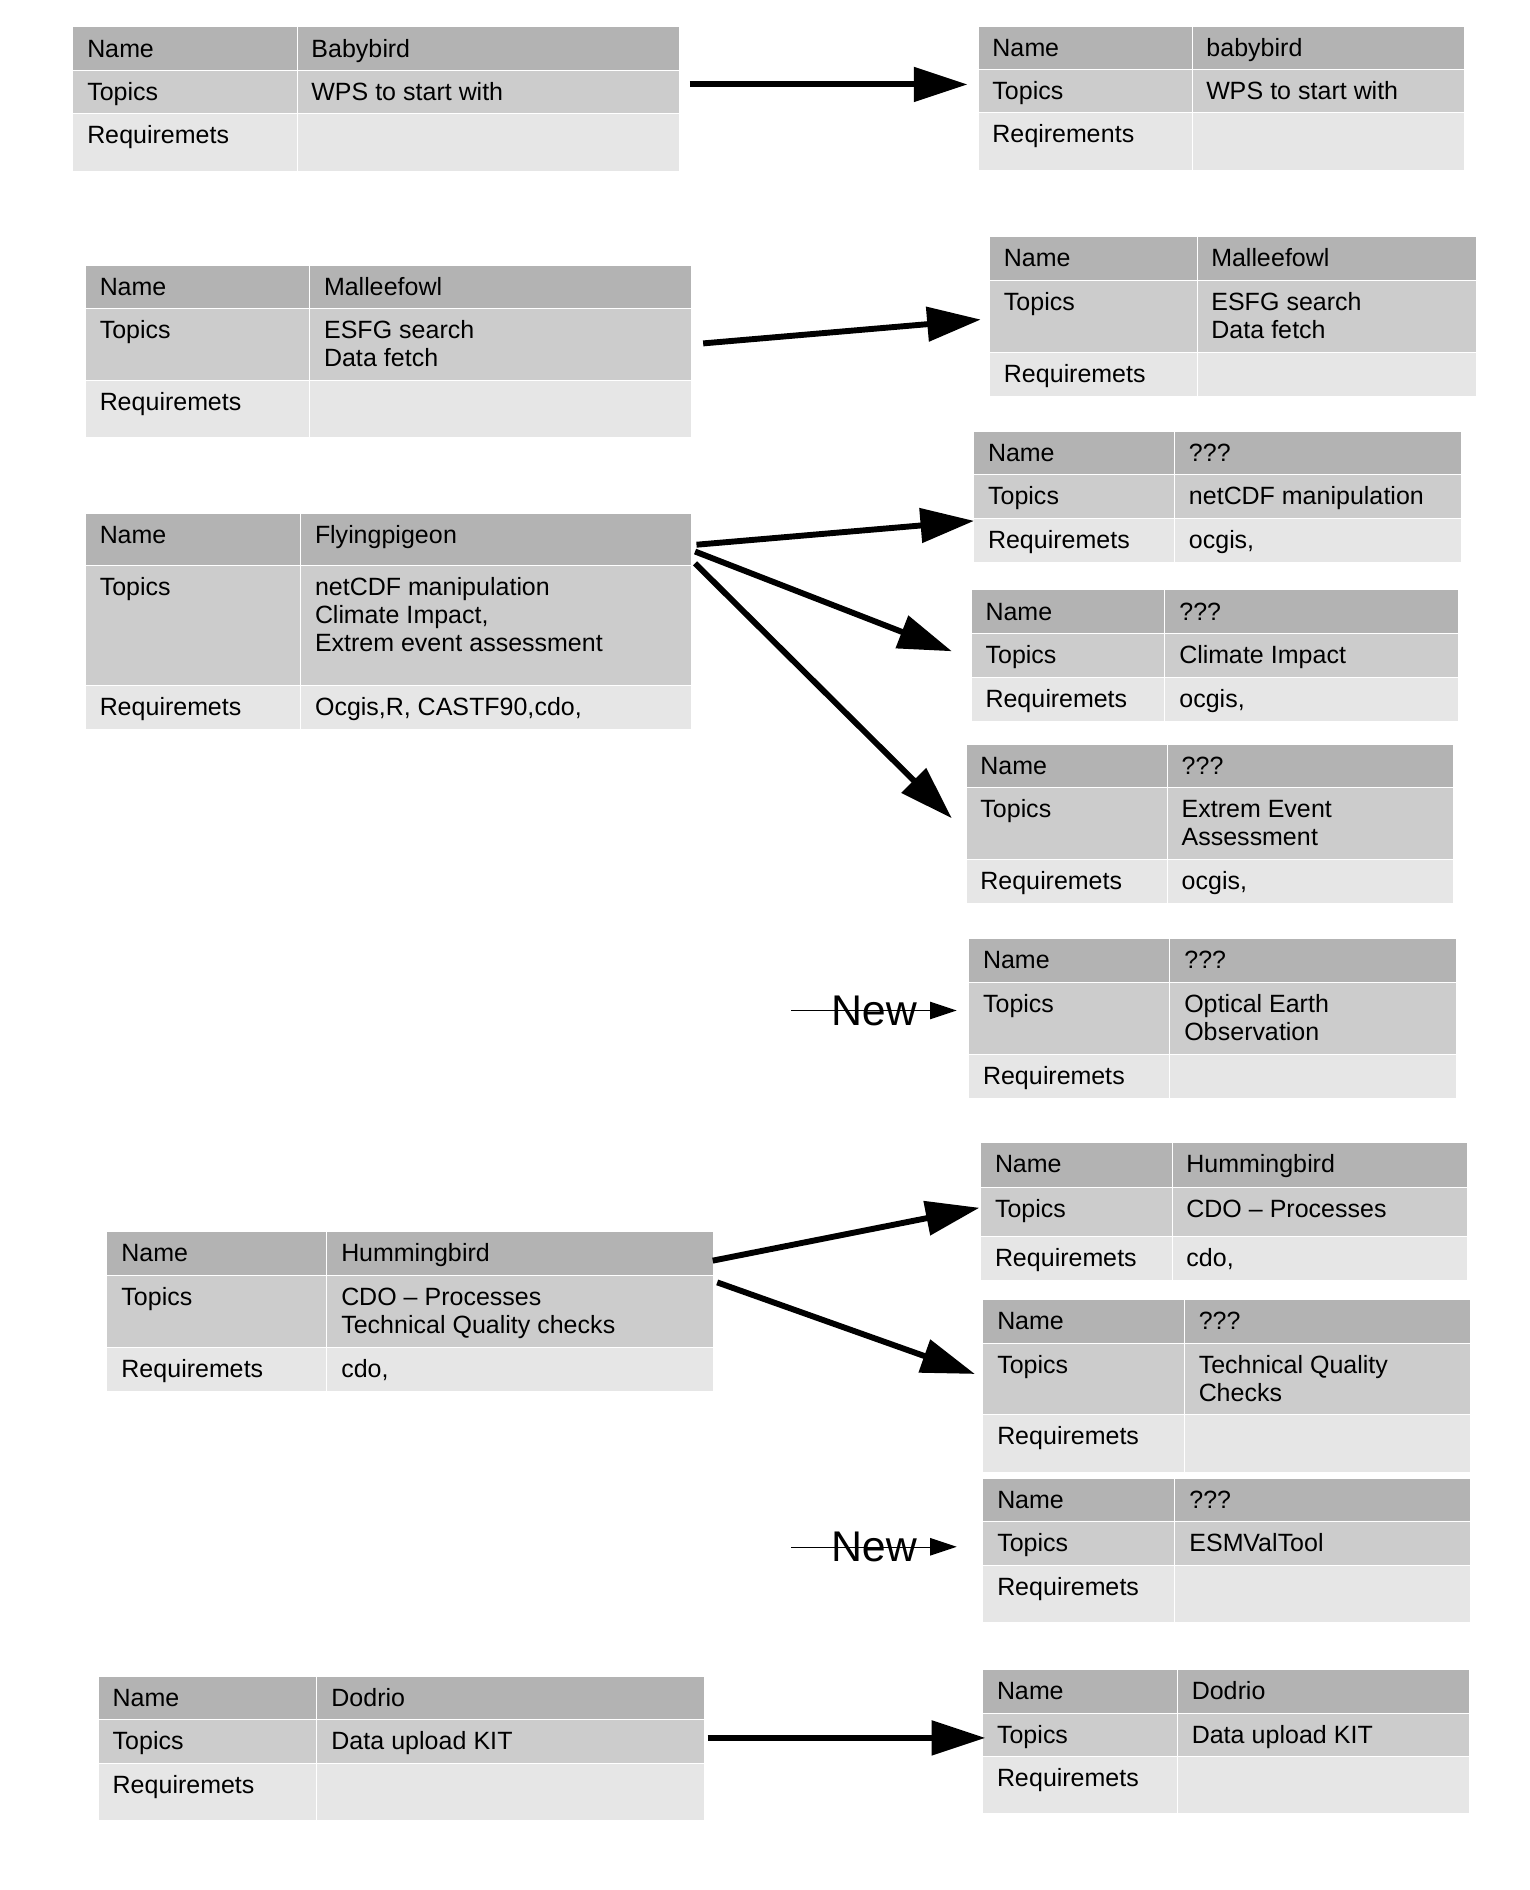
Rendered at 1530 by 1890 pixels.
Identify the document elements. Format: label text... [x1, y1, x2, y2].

table_cell WPS to start with [298, 71, 679, 113]
table_cell Topics [979, 70, 1192, 112]
table_cell Topics [983, 1522, 1174, 1565]
table_cell [1178, 1757, 1469, 1813]
table_cell Requiremets [983, 1566, 1174, 1622]
table_header Name [86, 514, 300, 565]
table_header babybird [1193, 27, 1464, 69]
table_cell ocgis, [1175, 519, 1461, 562]
table_cell Topics [981, 1188, 1172, 1236]
table_cell Reqirements [979, 113, 1192, 170]
table_cell ESFG search Data fetch [1198, 281, 1476, 352]
table_cell CDO – Processes Technical Quality checks [327, 1276, 713, 1347]
table_header Name [974, 432, 1174, 474]
table_header Name [73, 27, 297, 70]
table_cell Requiremets [974, 519, 1174, 562]
table_header Dodrio [317, 1677, 704, 1719]
table_cell Climate Impact [1165, 634, 1458, 677]
table_header Name [99, 1677, 316, 1719]
table_cell Topics [990, 281, 1197, 352]
table_cell Optical Earth Observation [1170, 983, 1456, 1054]
table_header Hummingbird [1173, 1143, 1467, 1187]
table_cell Requiremets [990, 353, 1197, 396]
table_cell Requiremets [86, 381, 309, 437]
table_header ??? [1170, 939, 1456, 982]
table_cell [310, 381, 691, 437]
table_cell Topics [99, 1720, 316, 1763]
table_cell Requiremets [981, 1237, 1172, 1280]
table_cell [1175, 1566, 1470, 1622]
table_header Name [979, 27, 1192, 69]
table_cell [1198, 353, 1476, 396]
table_header ??? [1185, 1300, 1470, 1343]
table_header Hummingbird [327, 1232, 713, 1275]
table_cell Requiremets [967, 860, 1167, 903]
table_cell Extrem Event Assessment [1168, 788, 1453, 859]
table_header Name [983, 1300, 1184, 1343]
table_cell Data upload KIT [1178, 1714, 1469, 1756]
table_cell [1193, 113, 1464, 170]
table_cell Ocgis,R, CASTF90,cdo, [301, 686, 691, 729]
table_cell Topics [73, 71, 297, 113]
table_cell Topics [969, 983, 1169, 1054]
table_header Malleefowl [1198, 237, 1476, 280]
table_header ??? [1175, 432, 1461, 474]
table_cell Topics [974, 475, 1174, 518]
table_cell Requiremets [99, 1764, 316, 1820]
table_cell netCDF manipulation [1175, 475, 1461, 518]
table_cell Topics [967, 788, 1167, 859]
table_header Malleefowl [310, 266, 691, 308]
table_cell [1185, 1415, 1470, 1472]
table_cell ocgis, [1165, 678, 1458, 721]
table_cell Topics [983, 1344, 1184, 1414]
table_header Name [107, 1232, 326, 1275]
table_cell [317, 1764, 704, 1820]
table_cell WPS to start with [1193, 70, 1464, 112]
table_cell [1170, 1055, 1456, 1098]
table_cell Requiremets [107, 1348, 326, 1391]
table_cell Topics [972, 634, 1164, 677]
table_header Name [972, 590, 1164, 633]
table_cell Technical Quality Checks [1185, 1344, 1470, 1414]
table_cell [298, 114, 679, 171]
table_header Name [86, 266, 309, 308]
table_cell Data upload KIT [317, 1720, 704, 1763]
table_header Dodrio [1178, 1670, 1469, 1713]
table_cell ocgis, [1168, 860, 1453, 903]
table_cell Topics [86, 566, 300, 685]
table_cell CDO – Processes [1173, 1188, 1467, 1236]
table_cell cdo, [1173, 1237, 1467, 1280]
table_header Babybird [298, 27, 679, 70]
table_cell Requiremets [983, 1415, 1184, 1472]
table_header Name [983, 1479, 1174, 1521]
table_header Name [969, 939, 1169, 982]
table_cell Topics [983, 1714, 1177, 1756]
table_cell Requiremets [972, 678, 1164, 721]
table_cell netCDF manipulation Climate Impact, Extrem event assessment [301, 566, 691, 685]
table_header ??? [1165, 590, 1458, 633]
table_cell Requiremets [86, 686, 300, 729]
table_cell Requiremets [73, 114, 297, 171]
table_cell Topics [86, 309, 309, 380]
table_cell Requiremets [969, 1055, 1169, 1098]
table_cell Topics [107, 1276, 326, 1347]
table_cell ESFG search Data fetch [310, 309, 691, 380]
table_cell Requiremets [983, 1757, 1177, 1813]
table_header ??? [1175, 1479, 1470, 1521]
table_header ??? [1168, 745, 1453, 787]
table_header Flyingpigeon [301, 514, 691, 565]
table_header Name [981, 1143, 1172, 1187]
table_header Name [983, 1670, 1177, 1713]
table_header Name [990, 237, 1197, 280]
table_cell cdo, [327, 1348, 713, 1391]
table_header Name [967, 745, 1167, 787]
table_cell ESMValTool [1175, 1522, 1470, 1565]
